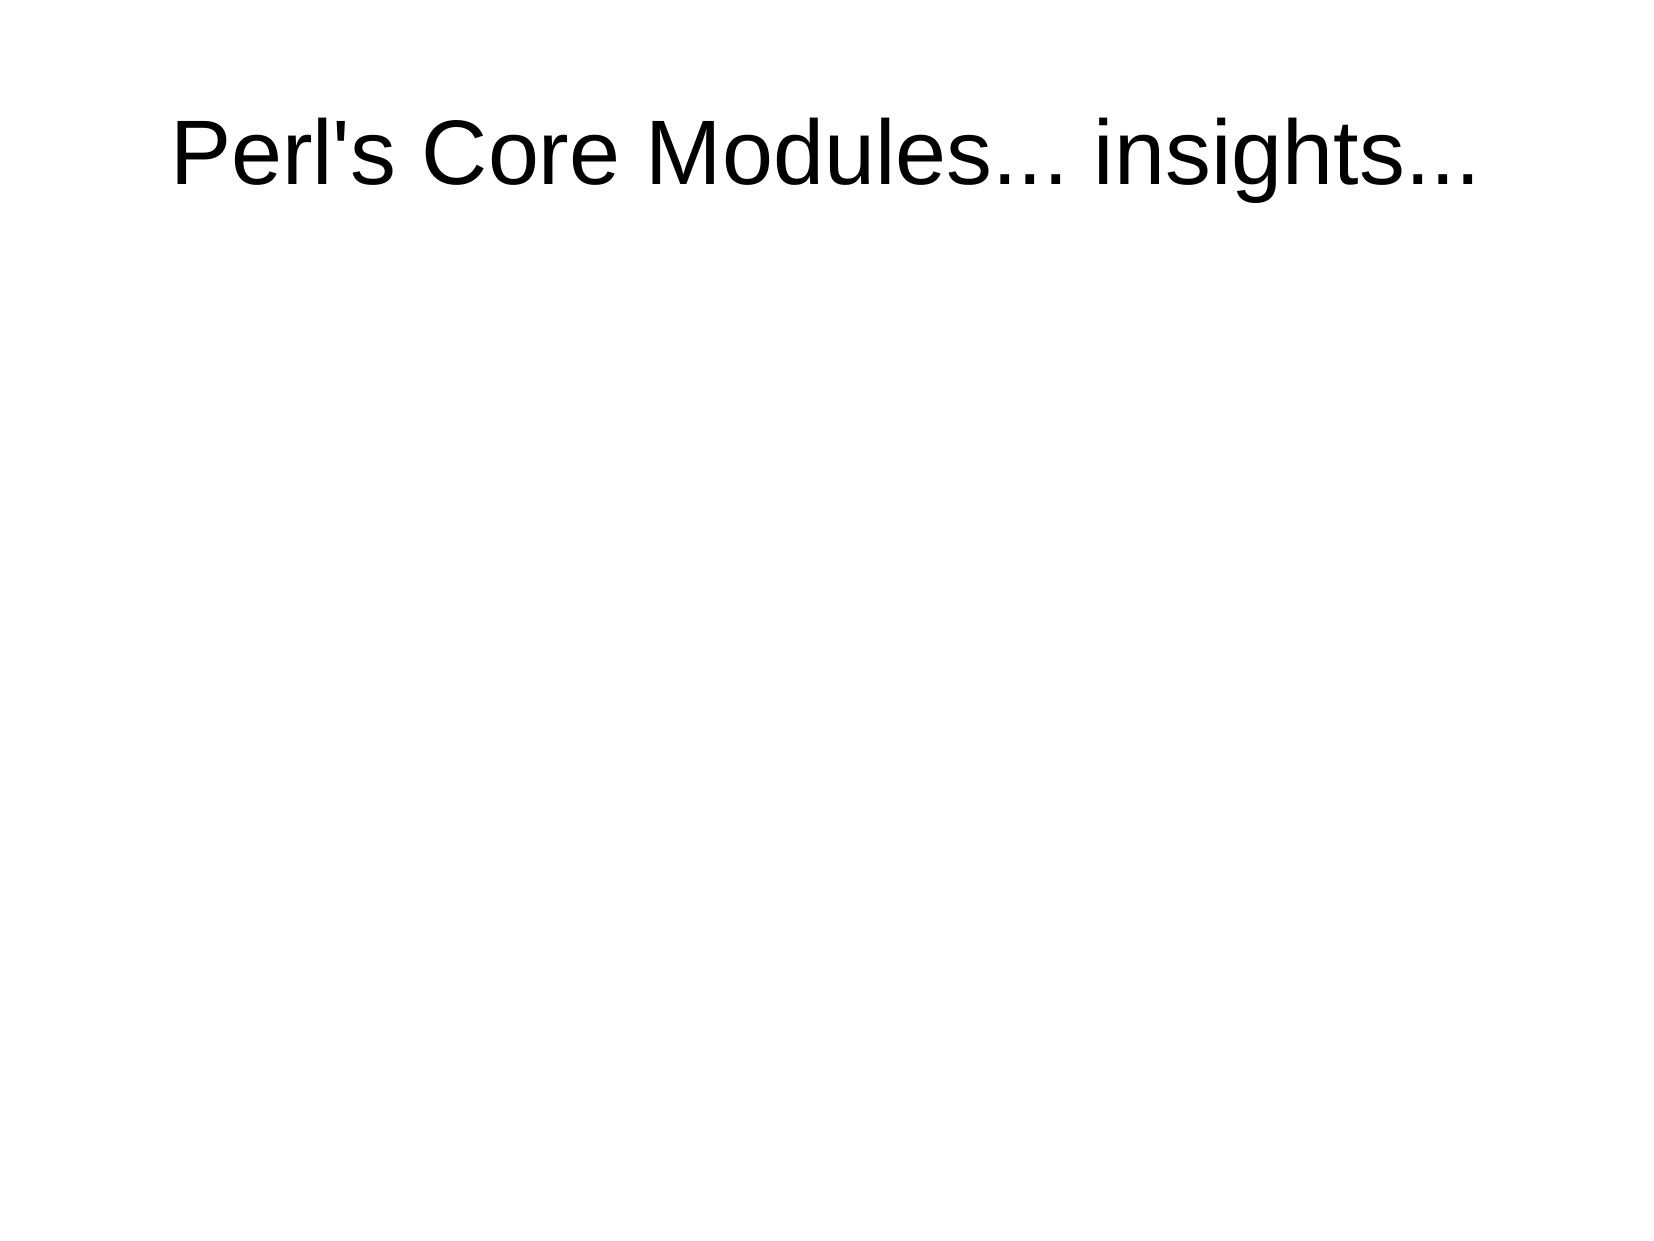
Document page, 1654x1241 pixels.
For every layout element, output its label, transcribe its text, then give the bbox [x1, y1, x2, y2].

title Perl's Core Modules... insights... [82, 49, 1571, 257]
